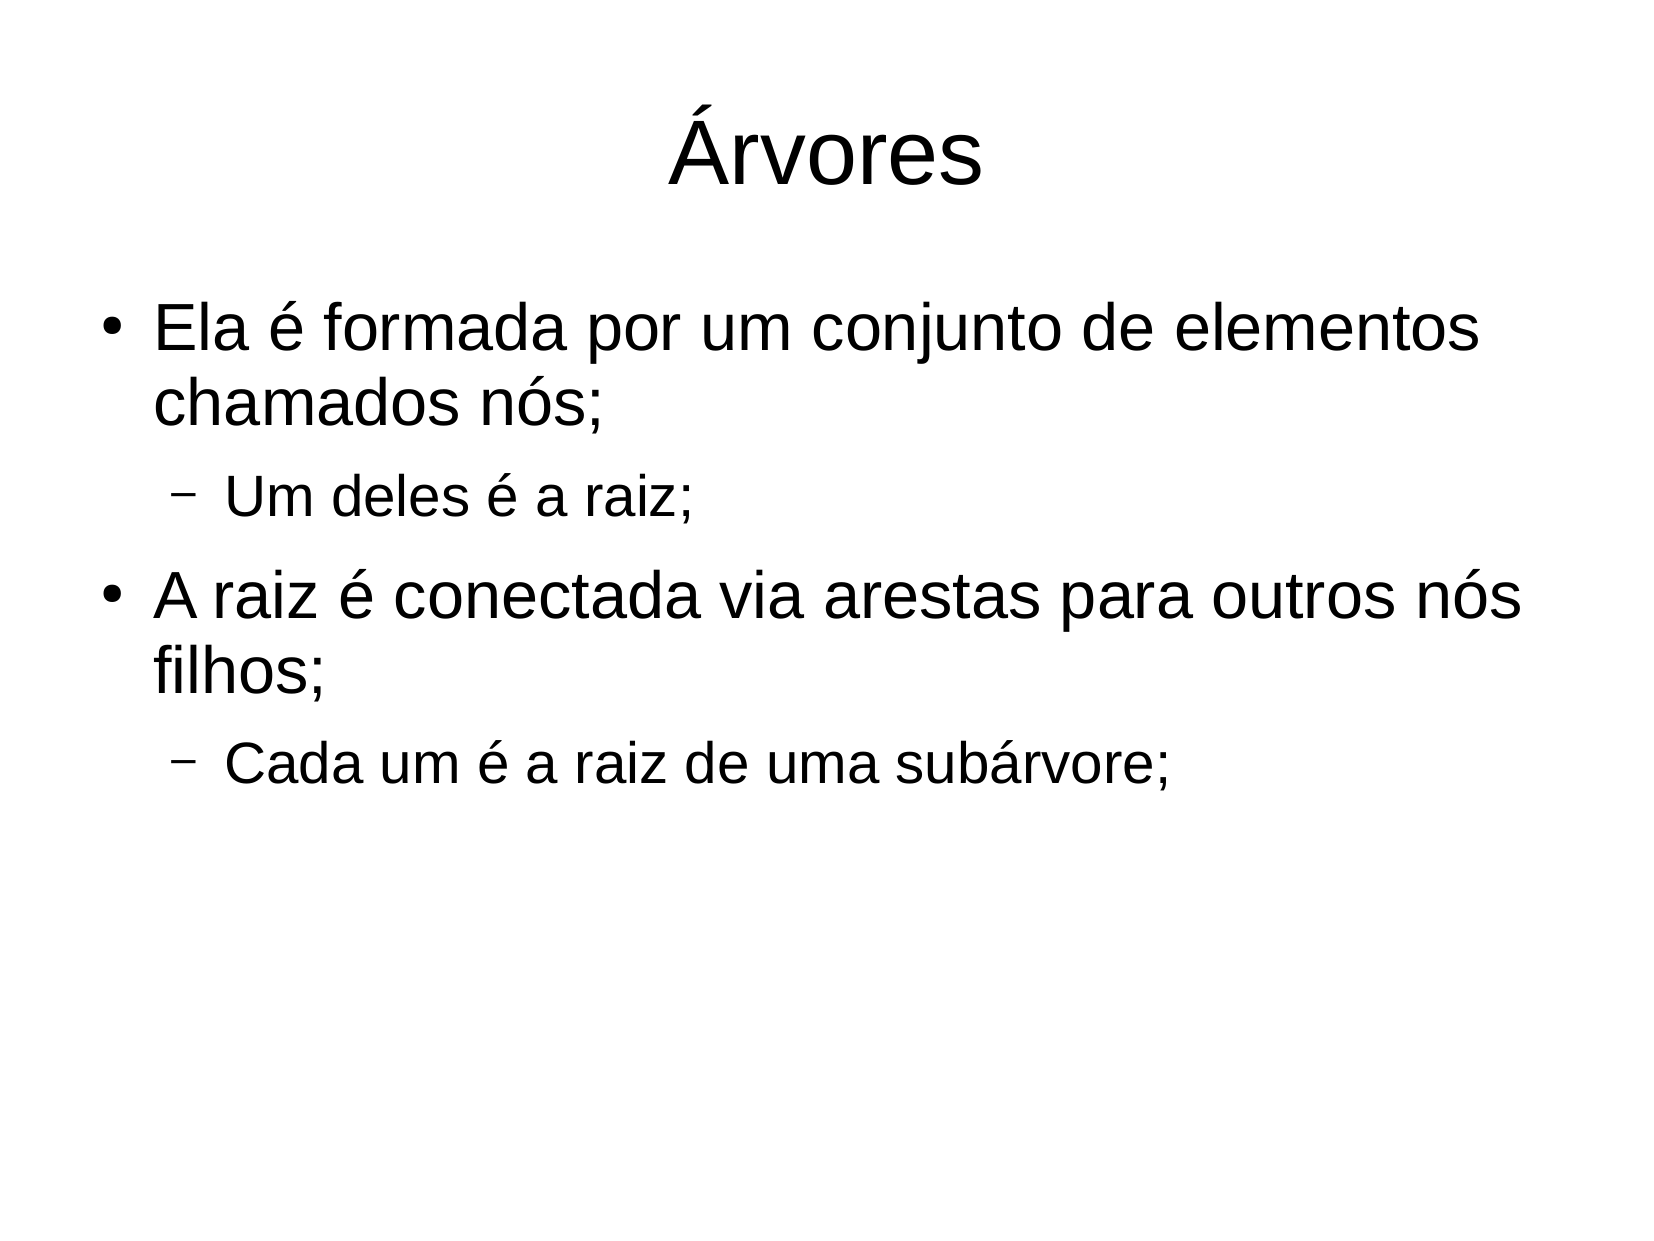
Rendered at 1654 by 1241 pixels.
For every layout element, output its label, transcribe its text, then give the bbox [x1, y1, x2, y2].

list Ela é formada por um conjunto de elementos chamados nós; Um deles é a raiz; A raiz é conectada via arestas para outros nós filhos; Cada um é a raiz de uma subárvore; [82, 290, 1571, 1010]
title Árvores [82, 49, 1571, 257]
